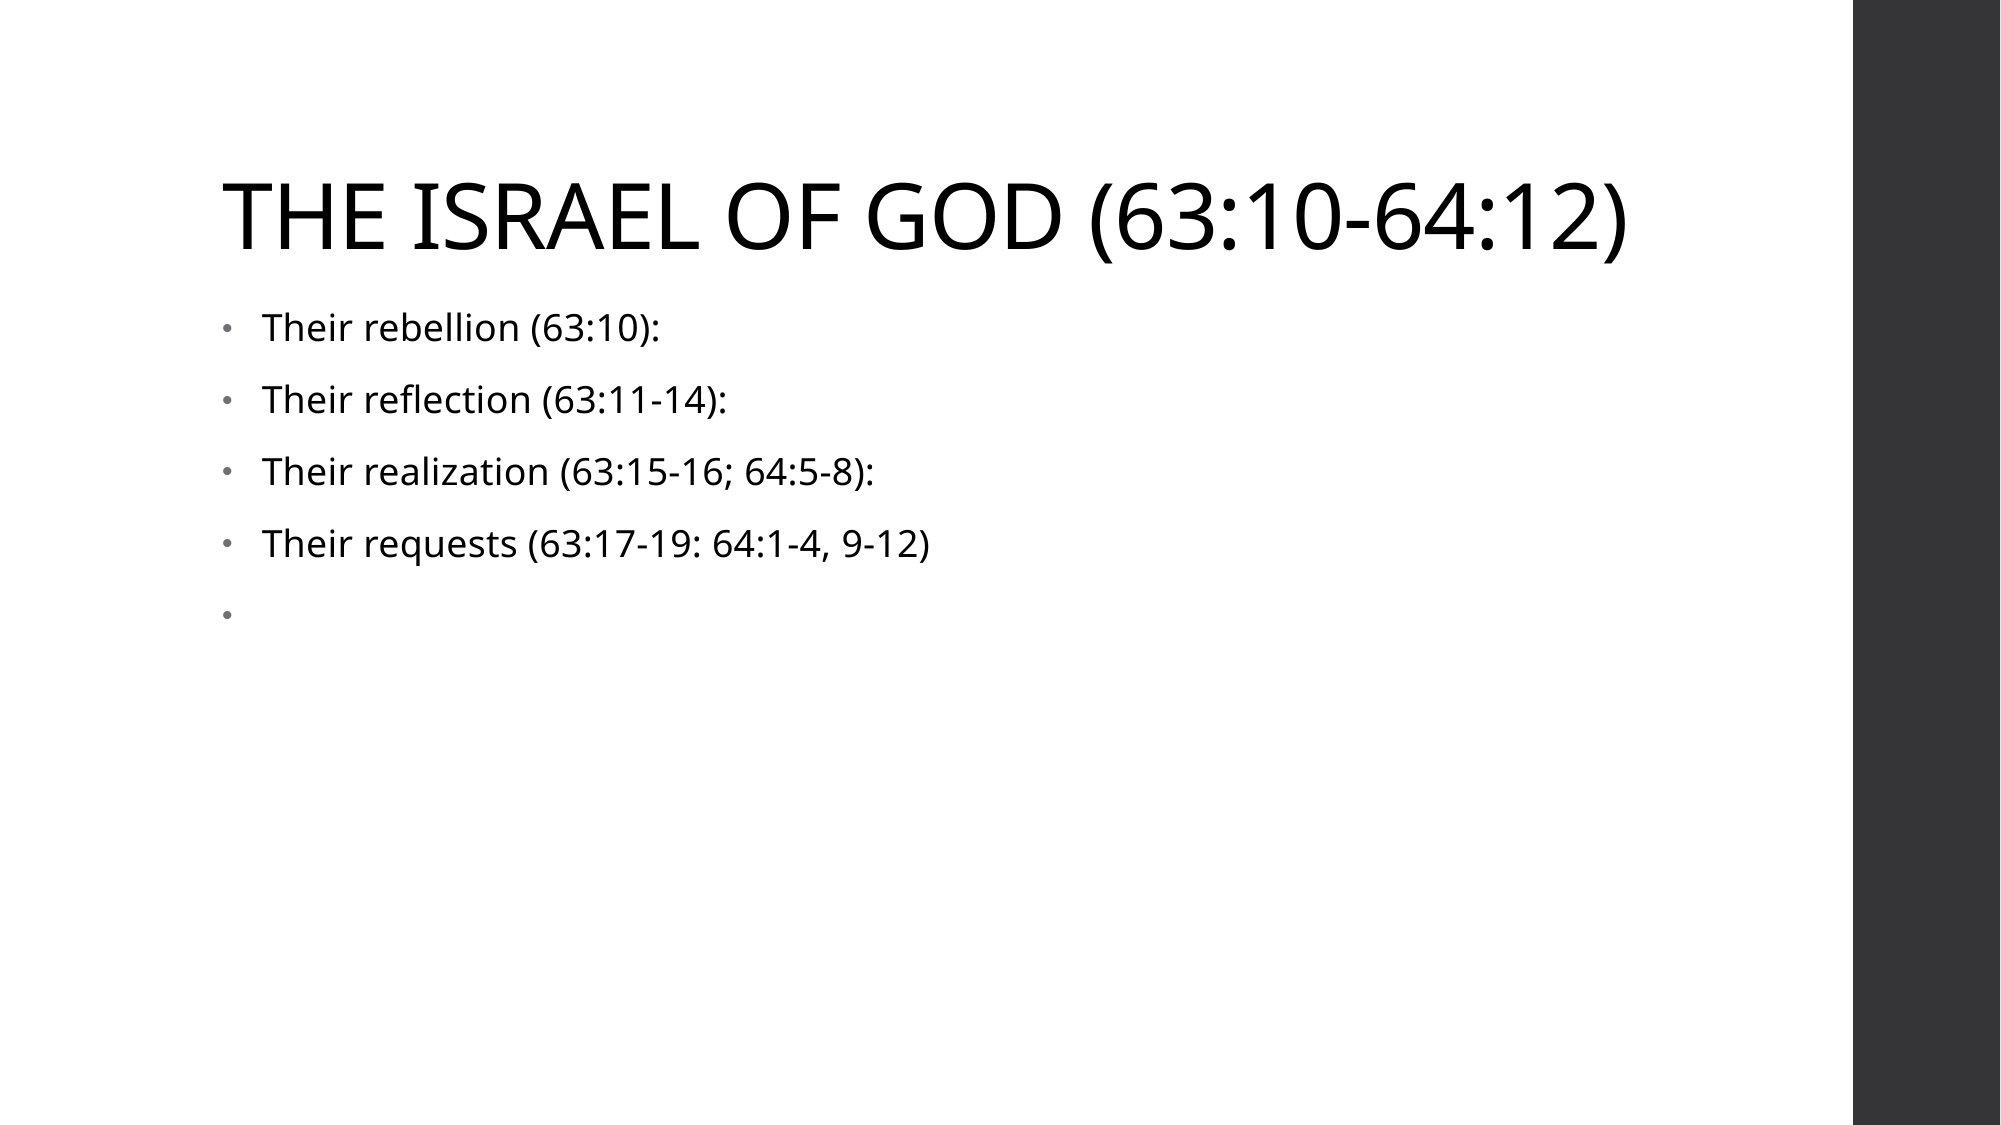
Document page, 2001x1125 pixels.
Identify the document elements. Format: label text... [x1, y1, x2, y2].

list Their rebellion (63:10): Their reflection (63:11-14): Their realization (63:15-16; 64:5-8): Their requests (63:17-19: 64:1-4, 9-12) [206, 299, 1617, 1014]
title THE ISRAEL OF GOD (63:10-64:12) [206, 60, 1797, 278]
